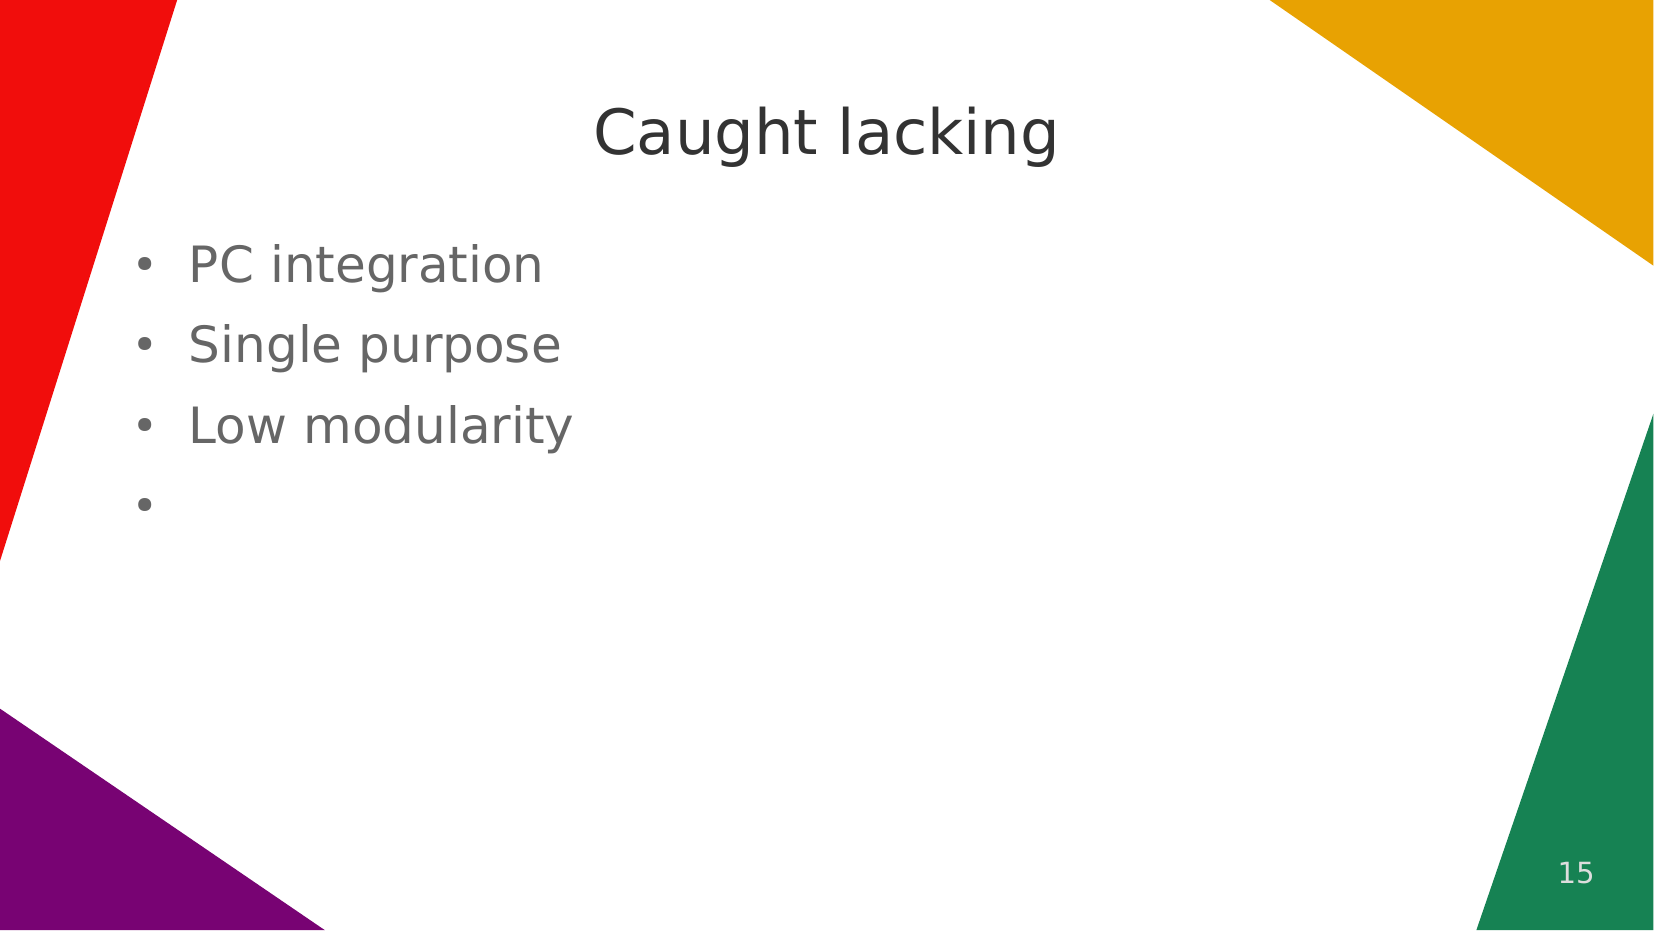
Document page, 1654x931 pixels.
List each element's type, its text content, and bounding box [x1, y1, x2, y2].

list PC integration Single purpose Low modularity [118, 236, 1536, 827]
title Caught lacking [118, 59, 1536, 207]
